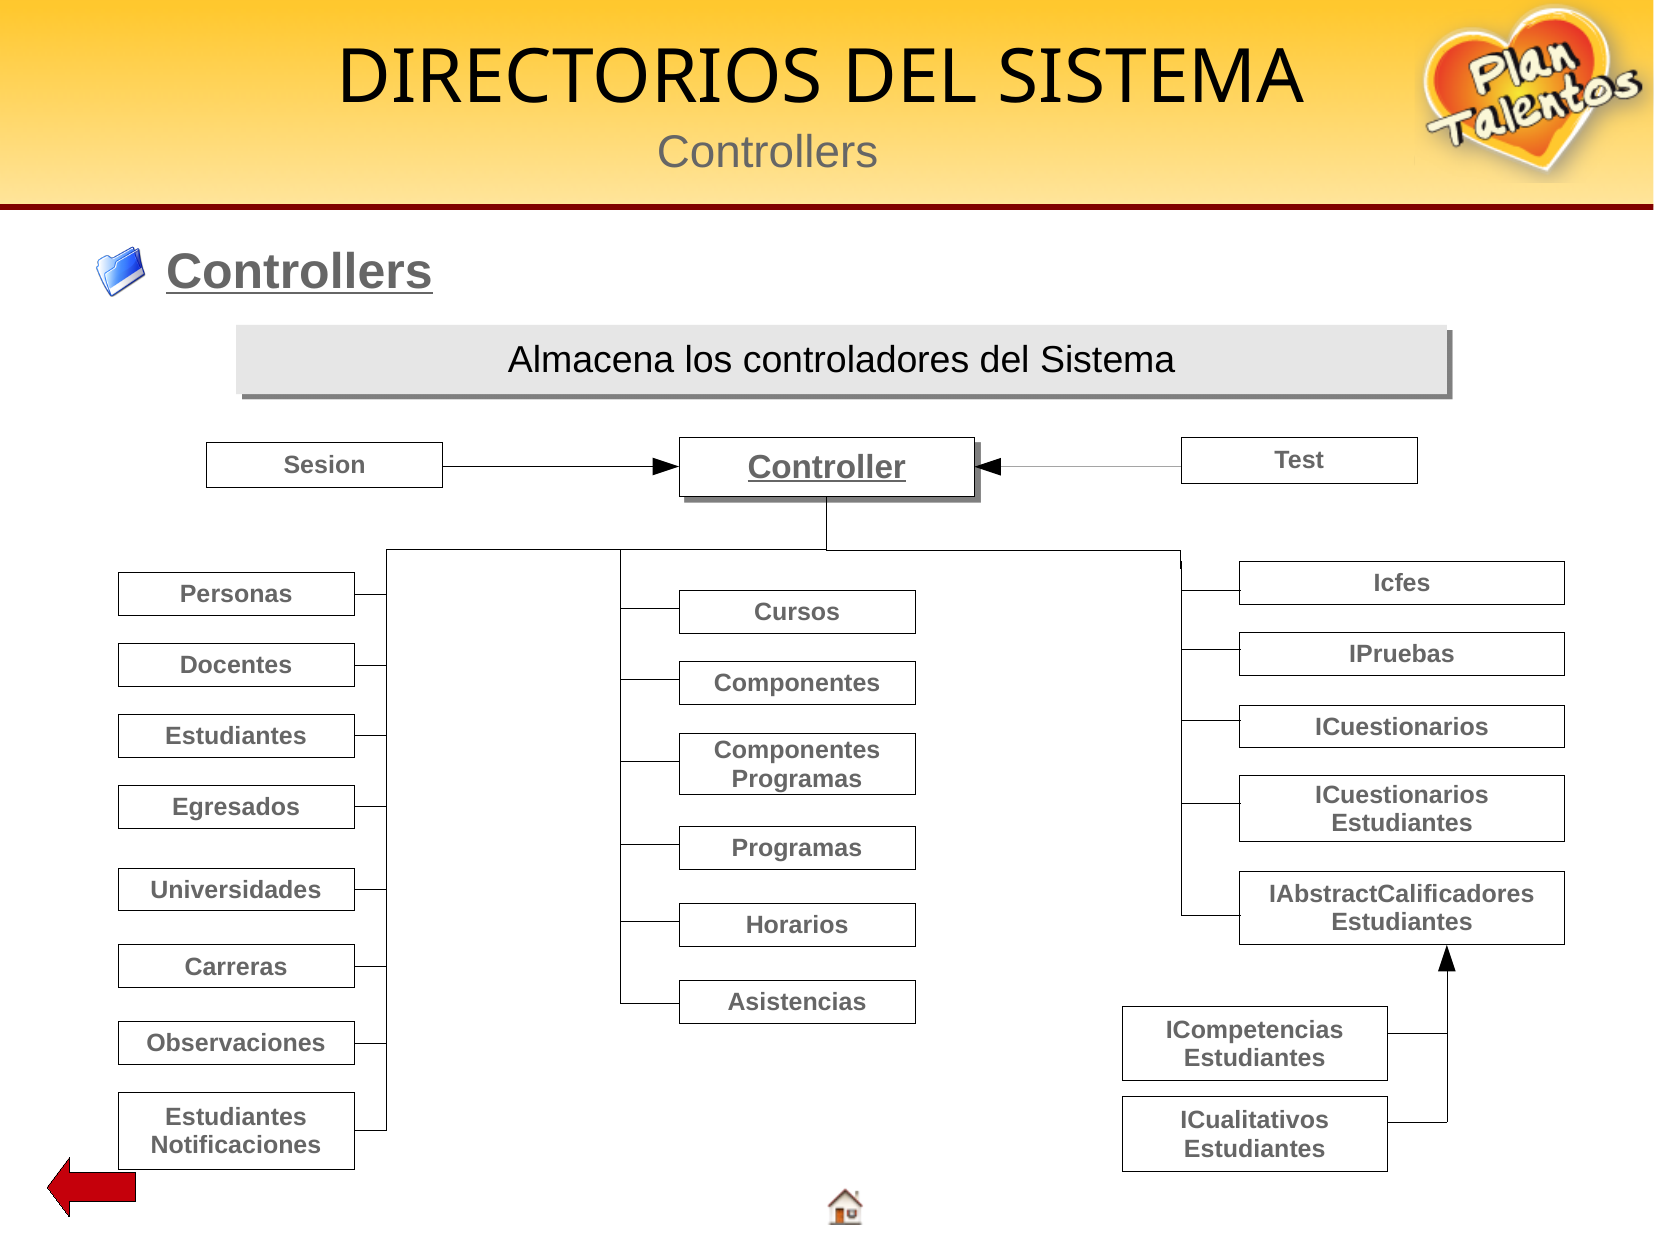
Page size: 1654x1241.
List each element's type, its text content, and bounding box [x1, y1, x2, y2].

title DIRECTORIOS DEL SISTEMA [76, 0, 1565, 148]
text_box Componentes Programas [679, 733, 916, 795]
text_box ICuestionarios [1239, 705, 1565, 748]
text_box [47, 1157, 136, 1217]
text_box Test [1181, 437, 1418, 484]
text_box Cursos [679, 590, 916, 634]
text_box ICompetencias Estudiantes [1122, 1006, 1388, 1081]
picture [0, 0, 1654, 204]
text_box Sesion [206, 442, 443, 488]
picture [826, 1186, 865, 1225]
text_box Observaciones [118, 1021, 355, 1065]
text_box Universidades [118, 868, 355, 911]
text_box Controller [679, 437, 975, 497]
text_box Horarios [679, 903, 916, 947]
text_box Icfes [1239, 561, 1565, 605]
text_box IPruebas [1239, 632, 1565, 676]
text_box Carreras [118, 944, 355, 988]
text_box Controllers [59, 236, 1477, 307]
text_box Estudiantes Notificaciones [118, 1092, 355, 1170]
text_box Componentes [679, 661, 916, 705]
text_box ICualitativos Estudiantes [1122, 1096, 1388, 1172]
text_box Almacena los controladores del Sistema [236, 324, 1447, 395]
text_box IAbstractCalificadores Estudiantes [1239, 871, 1565, 945]
text_box Controllers [383, 118, 1152, 185]
text_box ICuestionarios Estudiantes [1239, 775, 1565, 842]
text_box Programas [679, 826, 916, 870]
text_box Docentes [118, 643, 355, 687]
text_box Personas [118, 572, 355, 616]
text_box Egresados [118, 785, 355, 829]
text_box Asistencias [679, 980, 916, 1024]
text_box Estudiantes [118, 714, 355, 758]
